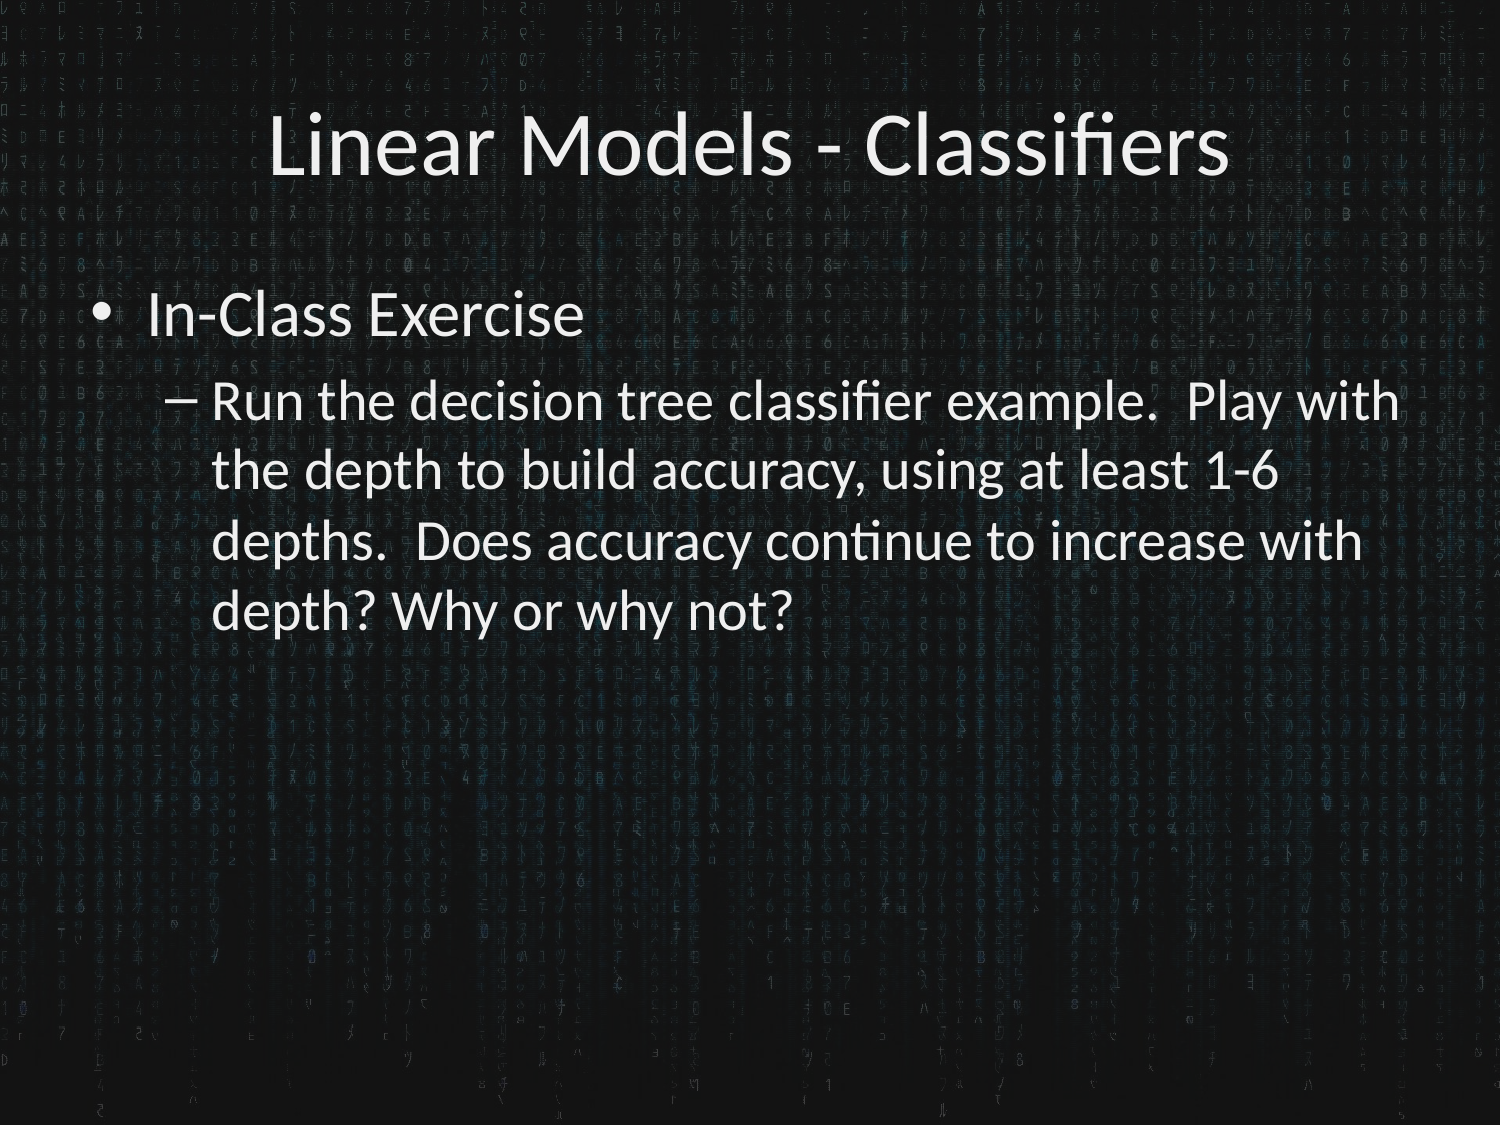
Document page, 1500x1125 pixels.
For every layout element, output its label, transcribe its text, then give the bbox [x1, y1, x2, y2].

text_box [0, 0, 1500, 1125]
list In-Class Exercise Run the decision tree classifier example. Play with the depth to build accuracy, using at least 1-6 depths. Does accuracy continue to increase with depth? Why or why not? [75, 262, 1425, 1005]
title Linear Models - Classifiers [75, 45, 1425, 233]
